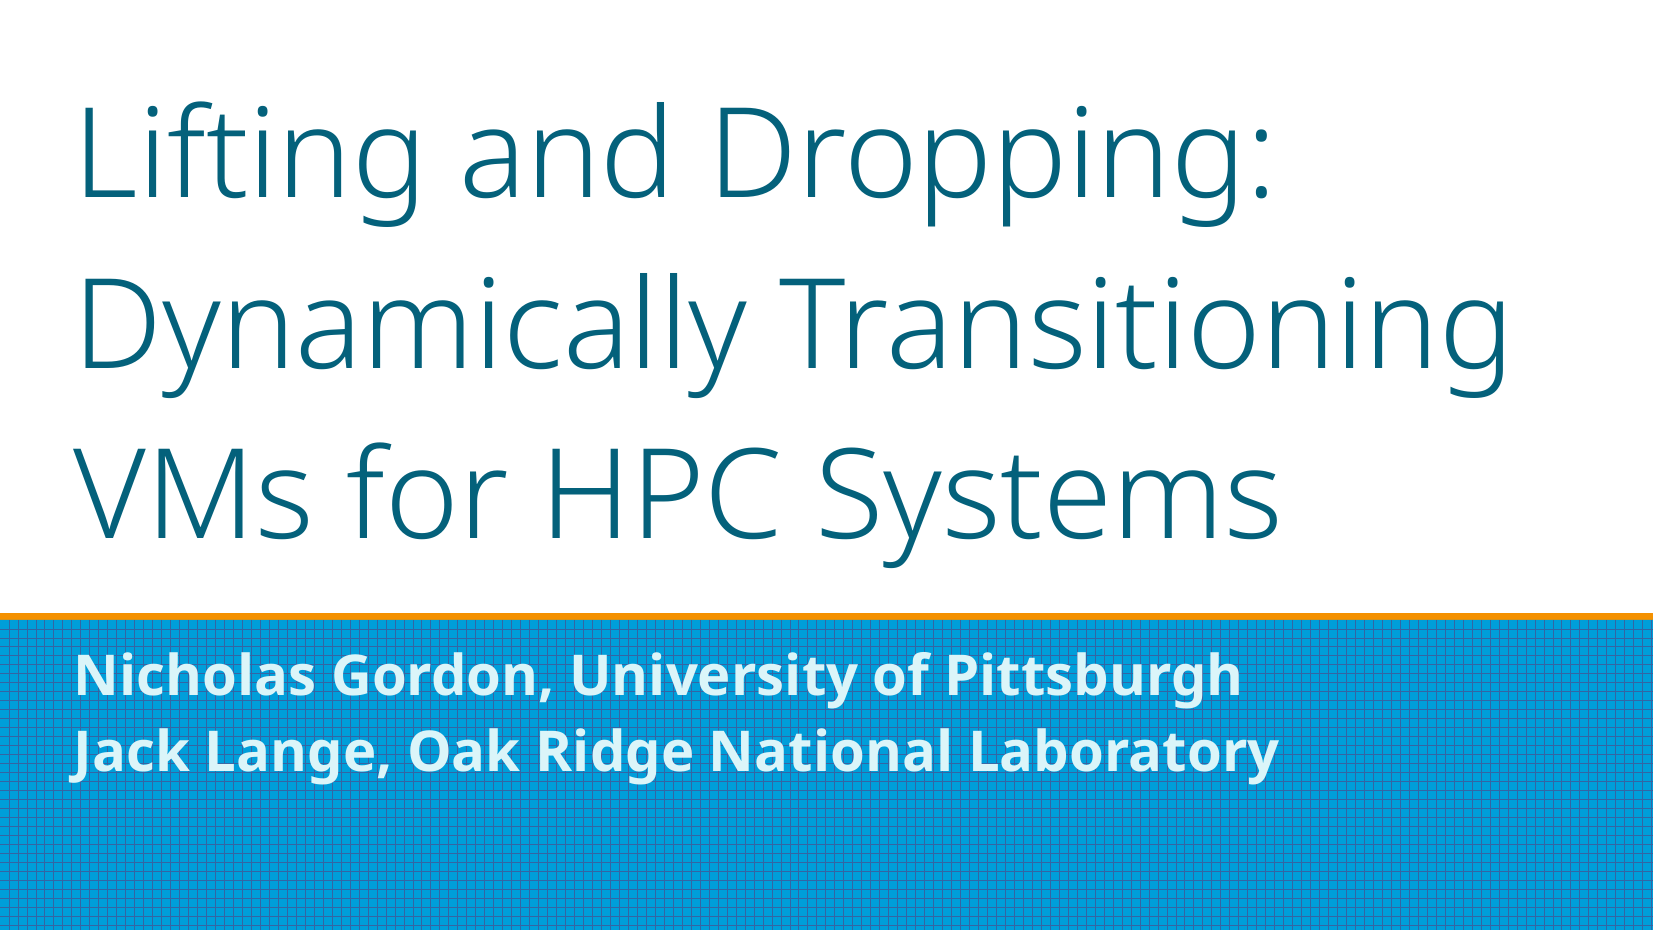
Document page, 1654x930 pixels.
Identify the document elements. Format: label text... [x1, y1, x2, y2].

subtitle Nicholas Gordon, University of Pittsburgh Jack Lange, Oak Ridge National Laboratory [73, 634, 1550, 827]
title Lifting and Dropping: Dynamically Transitioning VMs for HPC Systems [73, 44, 1550, 576]
